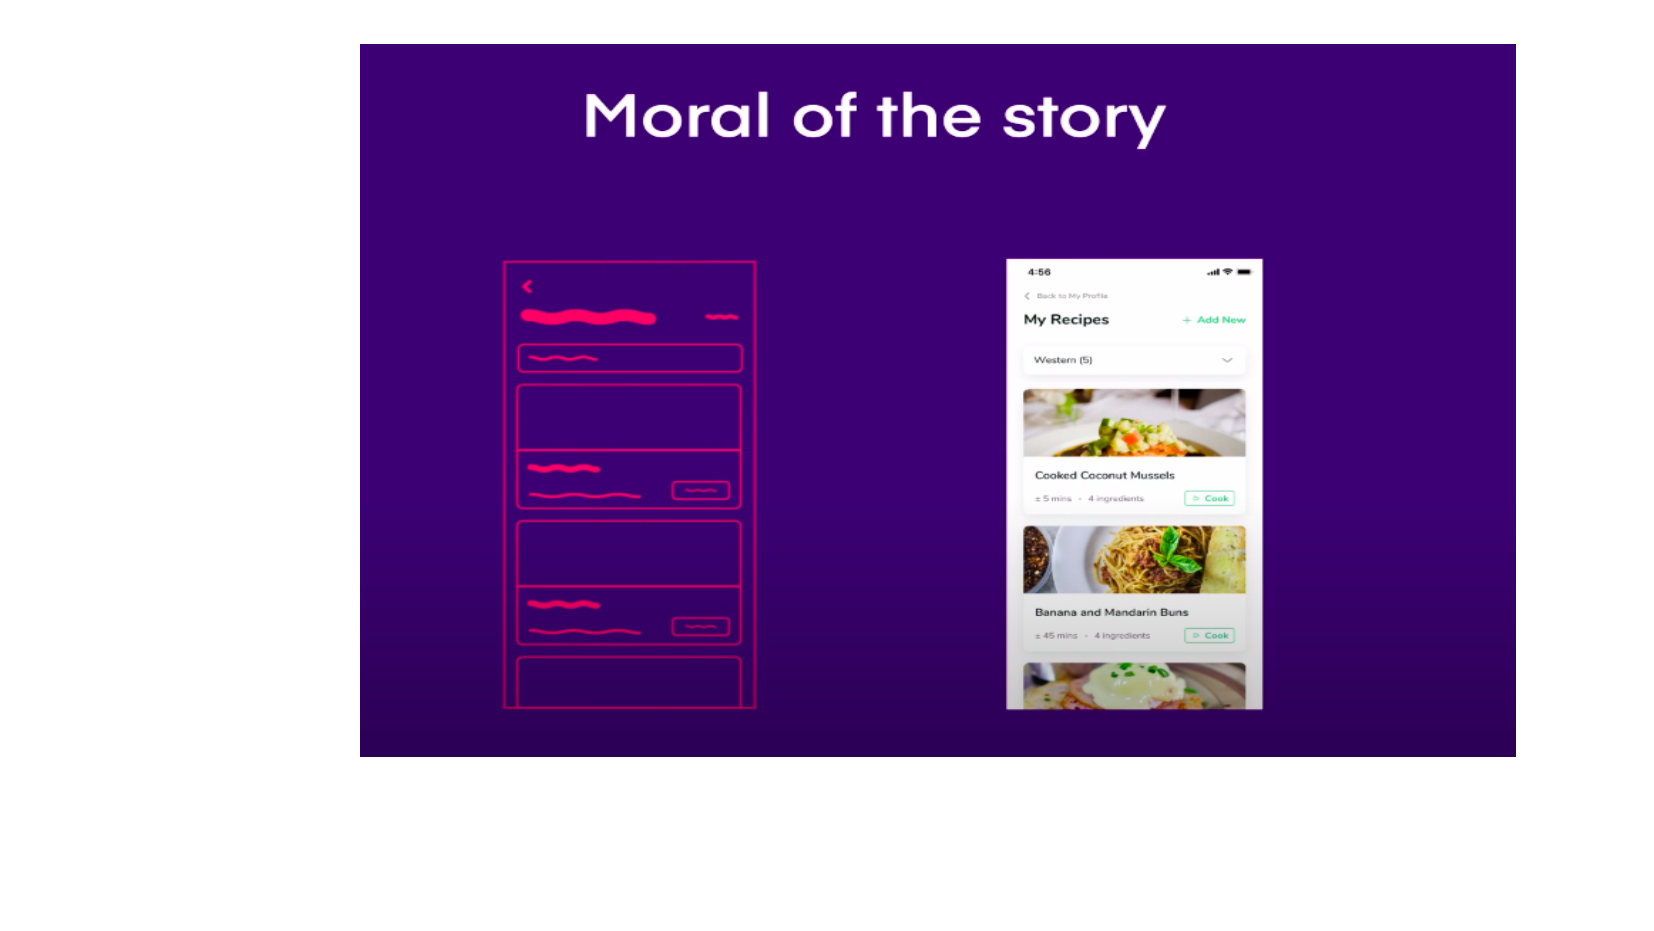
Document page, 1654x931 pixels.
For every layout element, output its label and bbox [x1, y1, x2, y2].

picture [360, 44, 1516, 758]
